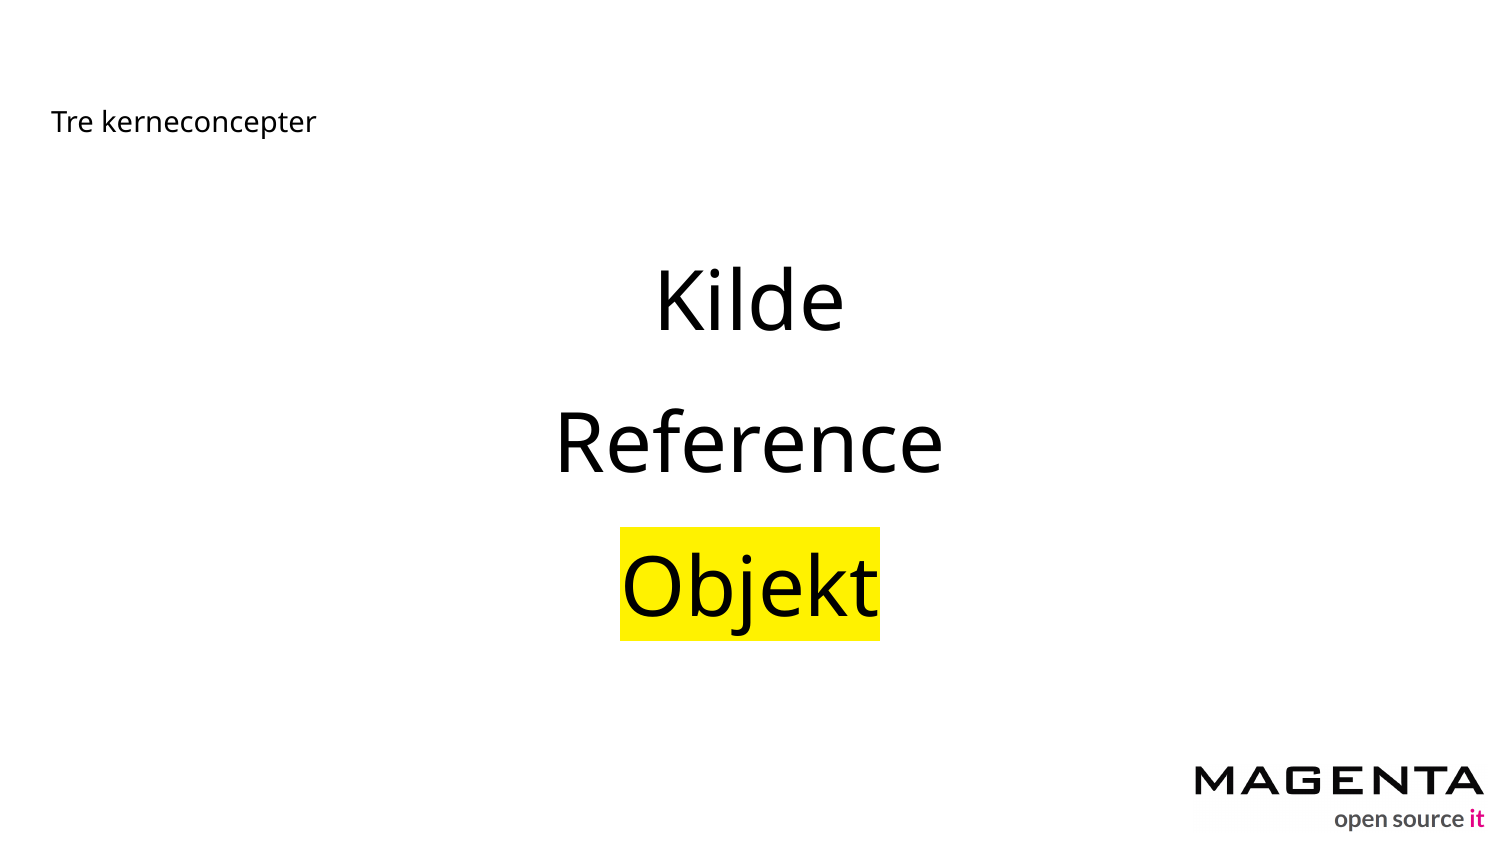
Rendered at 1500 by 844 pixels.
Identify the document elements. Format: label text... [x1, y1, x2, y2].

list Kilde Reference Objekt [51, 240, 1449, 750]
picture [1193, 764, 1488, 833]
title Tre kerneconcepter [51, 61, 1449, 182]
